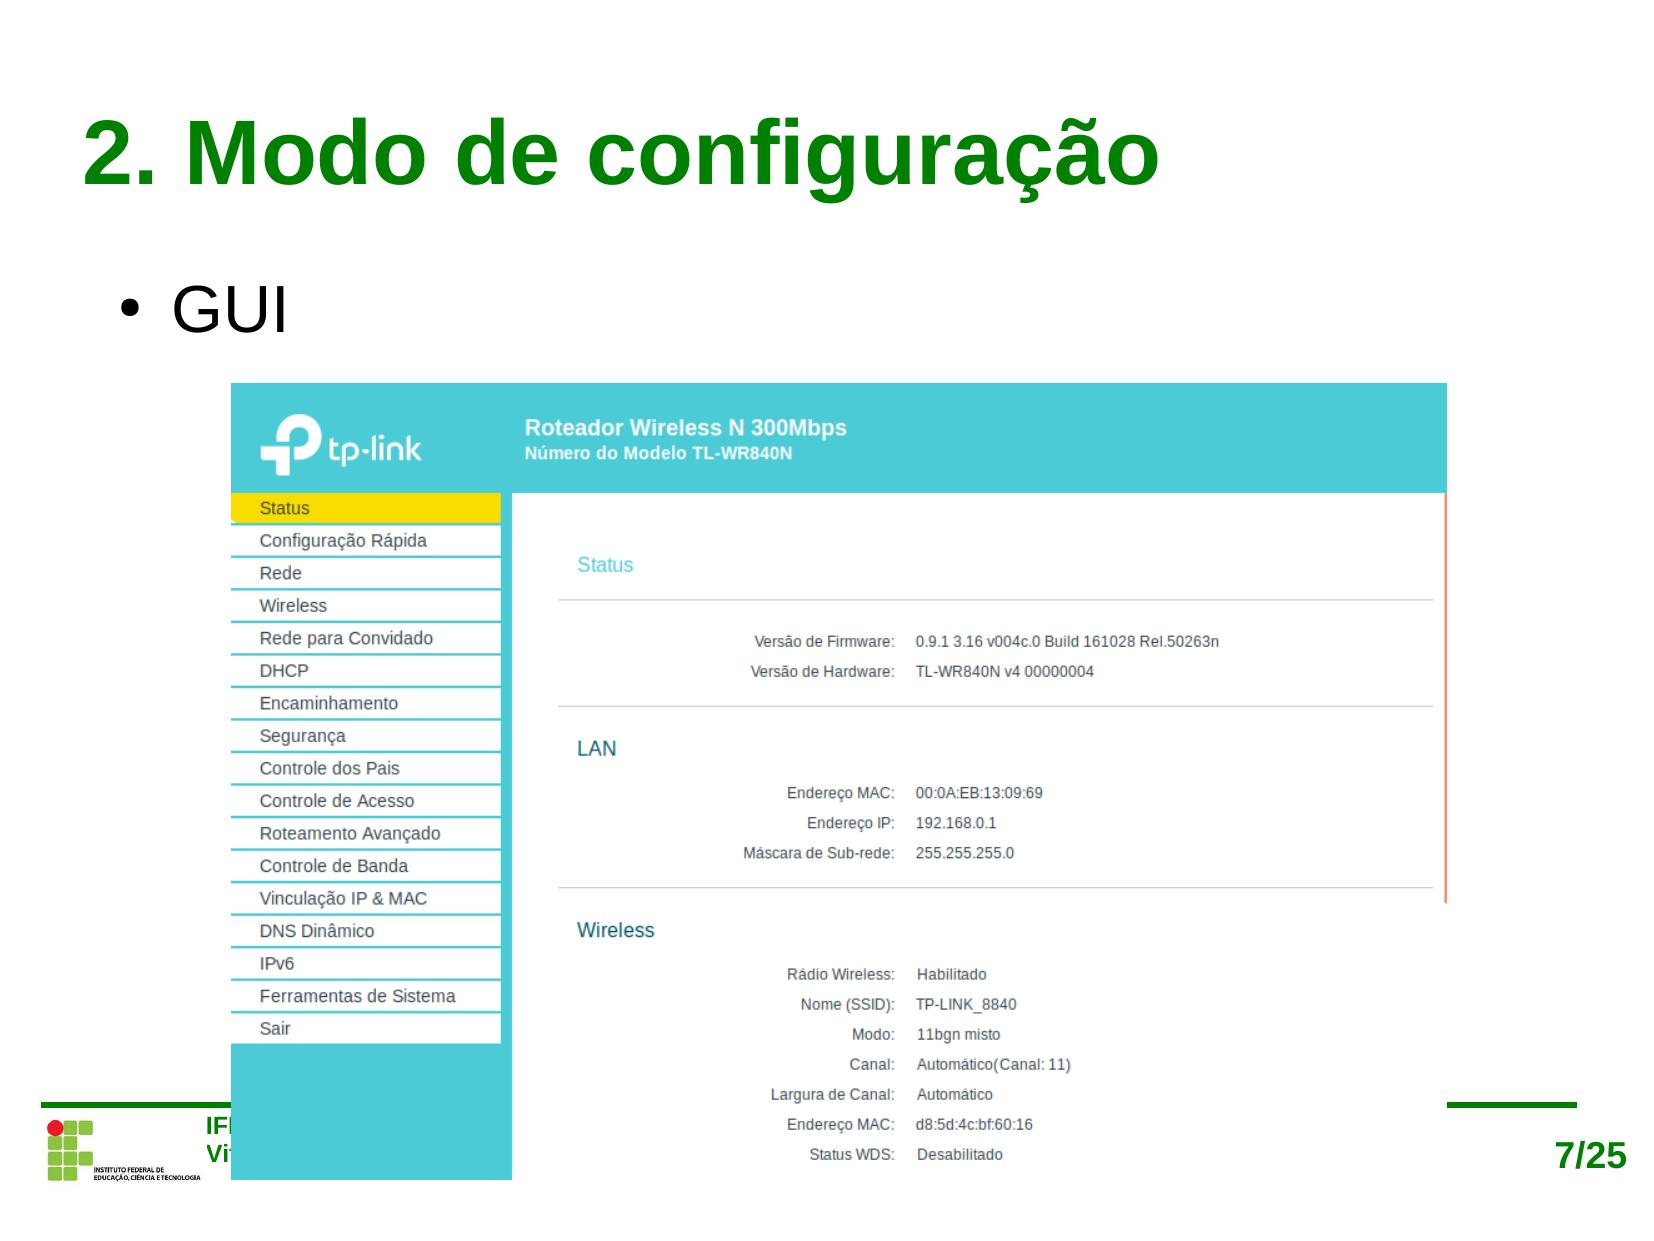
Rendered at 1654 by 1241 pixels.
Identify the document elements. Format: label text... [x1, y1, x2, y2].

list GUI [82, 272, 1571, 1091]
title 2. Modo de configuração [82, 49, 1571, 257]
picture [231, 383, 1447, 1180]
picture [39, 1111, 207, 1191]
